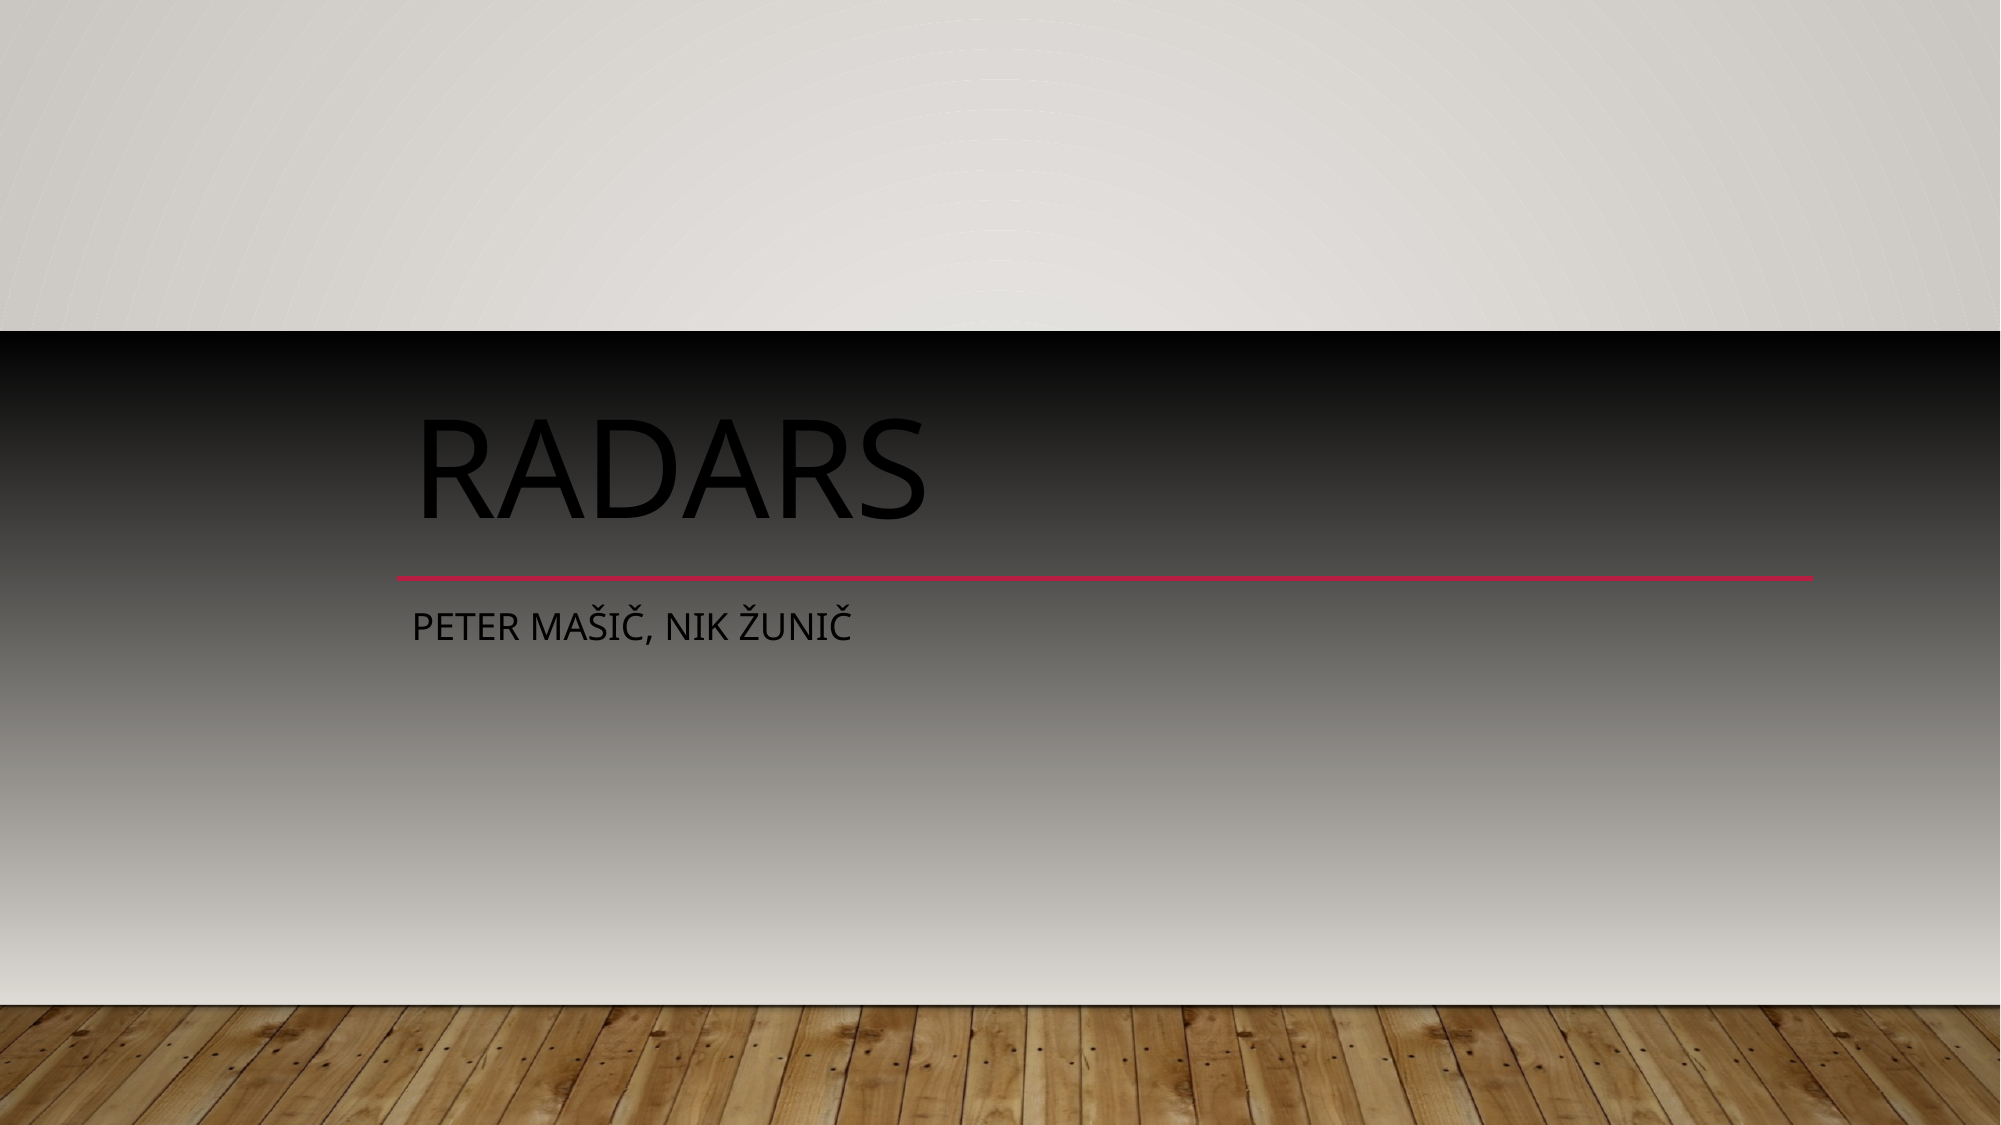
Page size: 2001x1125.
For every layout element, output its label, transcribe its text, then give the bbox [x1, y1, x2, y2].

subtitle Peter mašič, nik žunič [396, 579, 1814, 740]
title RADARs [396, 131, 1814, 549]
